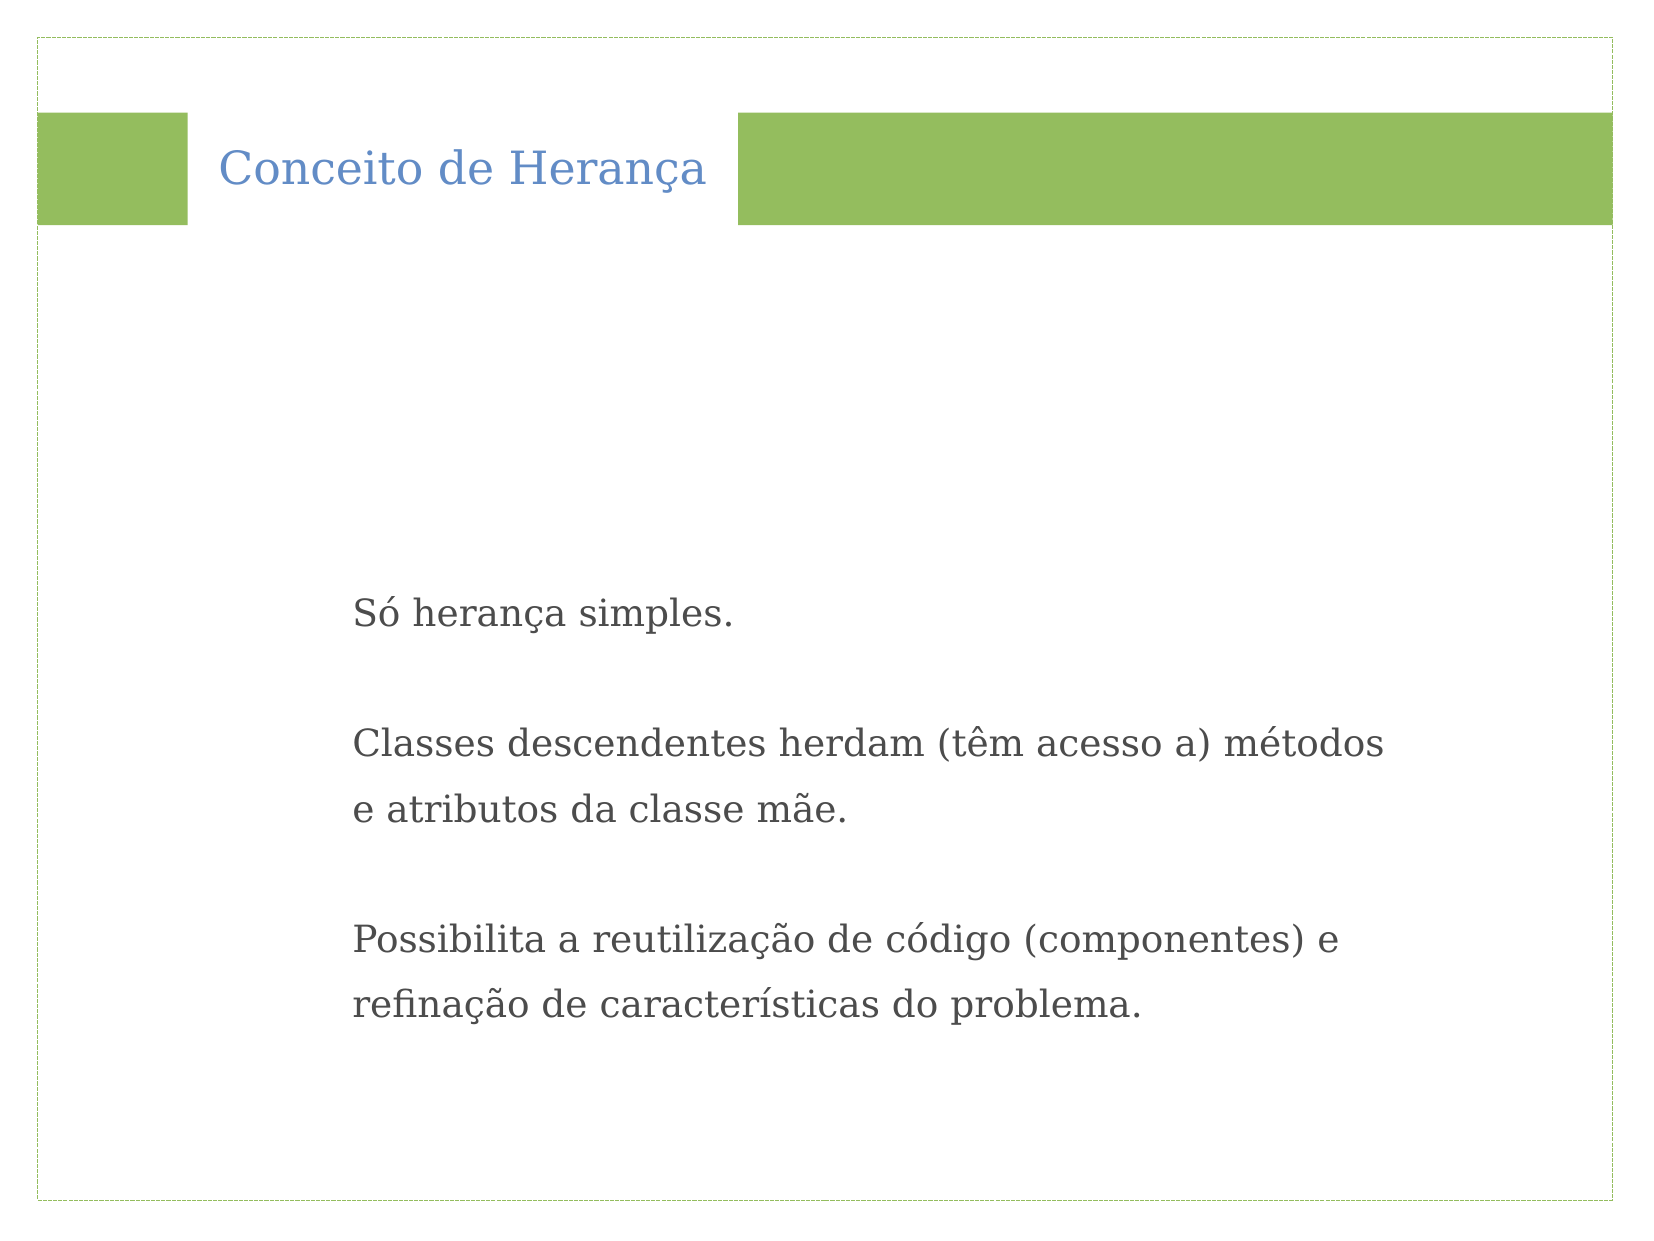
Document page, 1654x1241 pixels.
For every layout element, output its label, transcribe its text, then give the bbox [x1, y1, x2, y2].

text_box [37, 112, 188, 226]
text_box Conceito de Herança [203, 134, 724, 203]
text_box Só herança simples. Classes descendentes herdam (têm acesso a) métodos e atributos da classe mãe. Possibilita a reutilização de código (componentes) e refinação de características do problema. [337, 562, 1426, 1088]
text_box [738, 112, 1613, 226]
